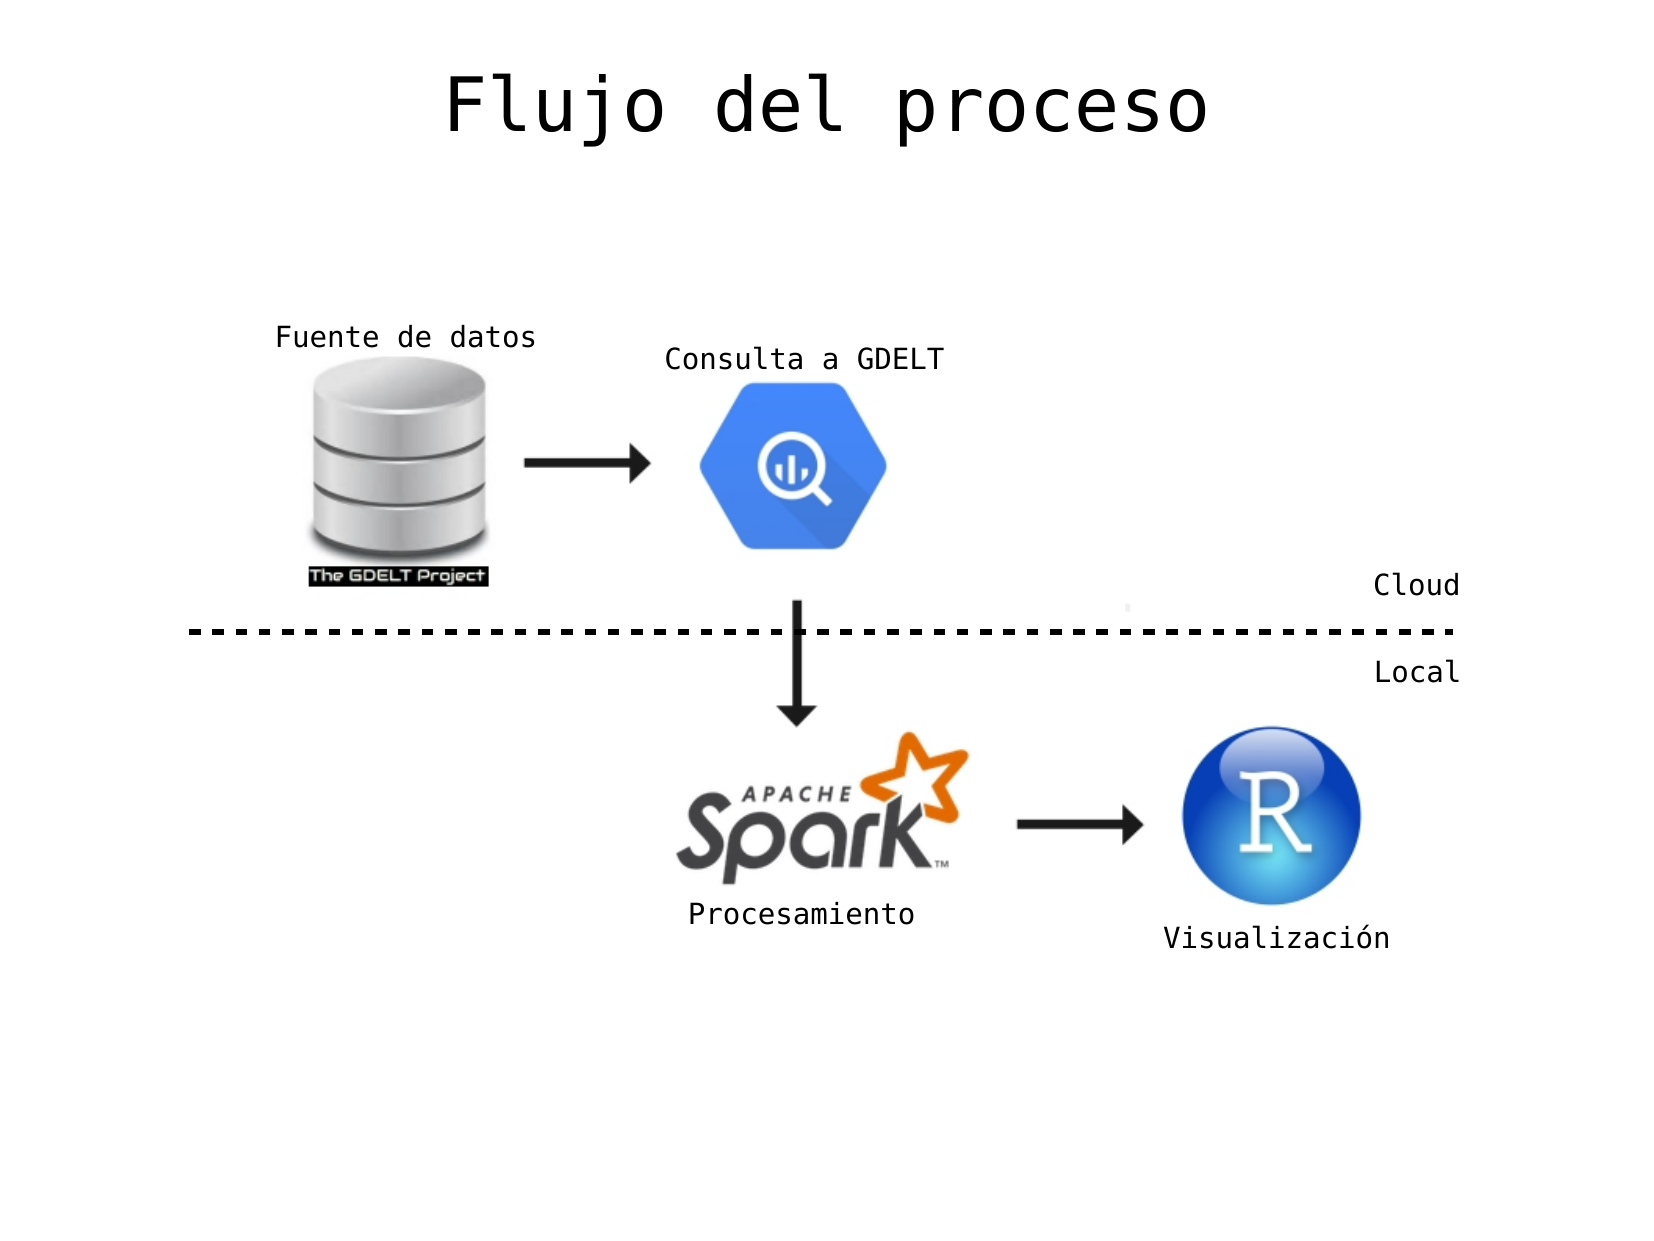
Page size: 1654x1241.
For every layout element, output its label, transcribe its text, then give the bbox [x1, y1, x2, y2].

text_box Consulta a GDELT [649, 334, 960, 384]
text_box Visualización [1148, 913, 1406, 963]
text_box Fuente de datos [259, 312, 552, 363]
text_box Local [1359, 647, 1477, 697]
title Flujo del proceso [82, 2, 1571, 210]
picture [259, 324, 1387, 939]
text_box Procesamiento [673, 889, 931, 939]
text_box Cloud [1358, 561, 1476, 611]
